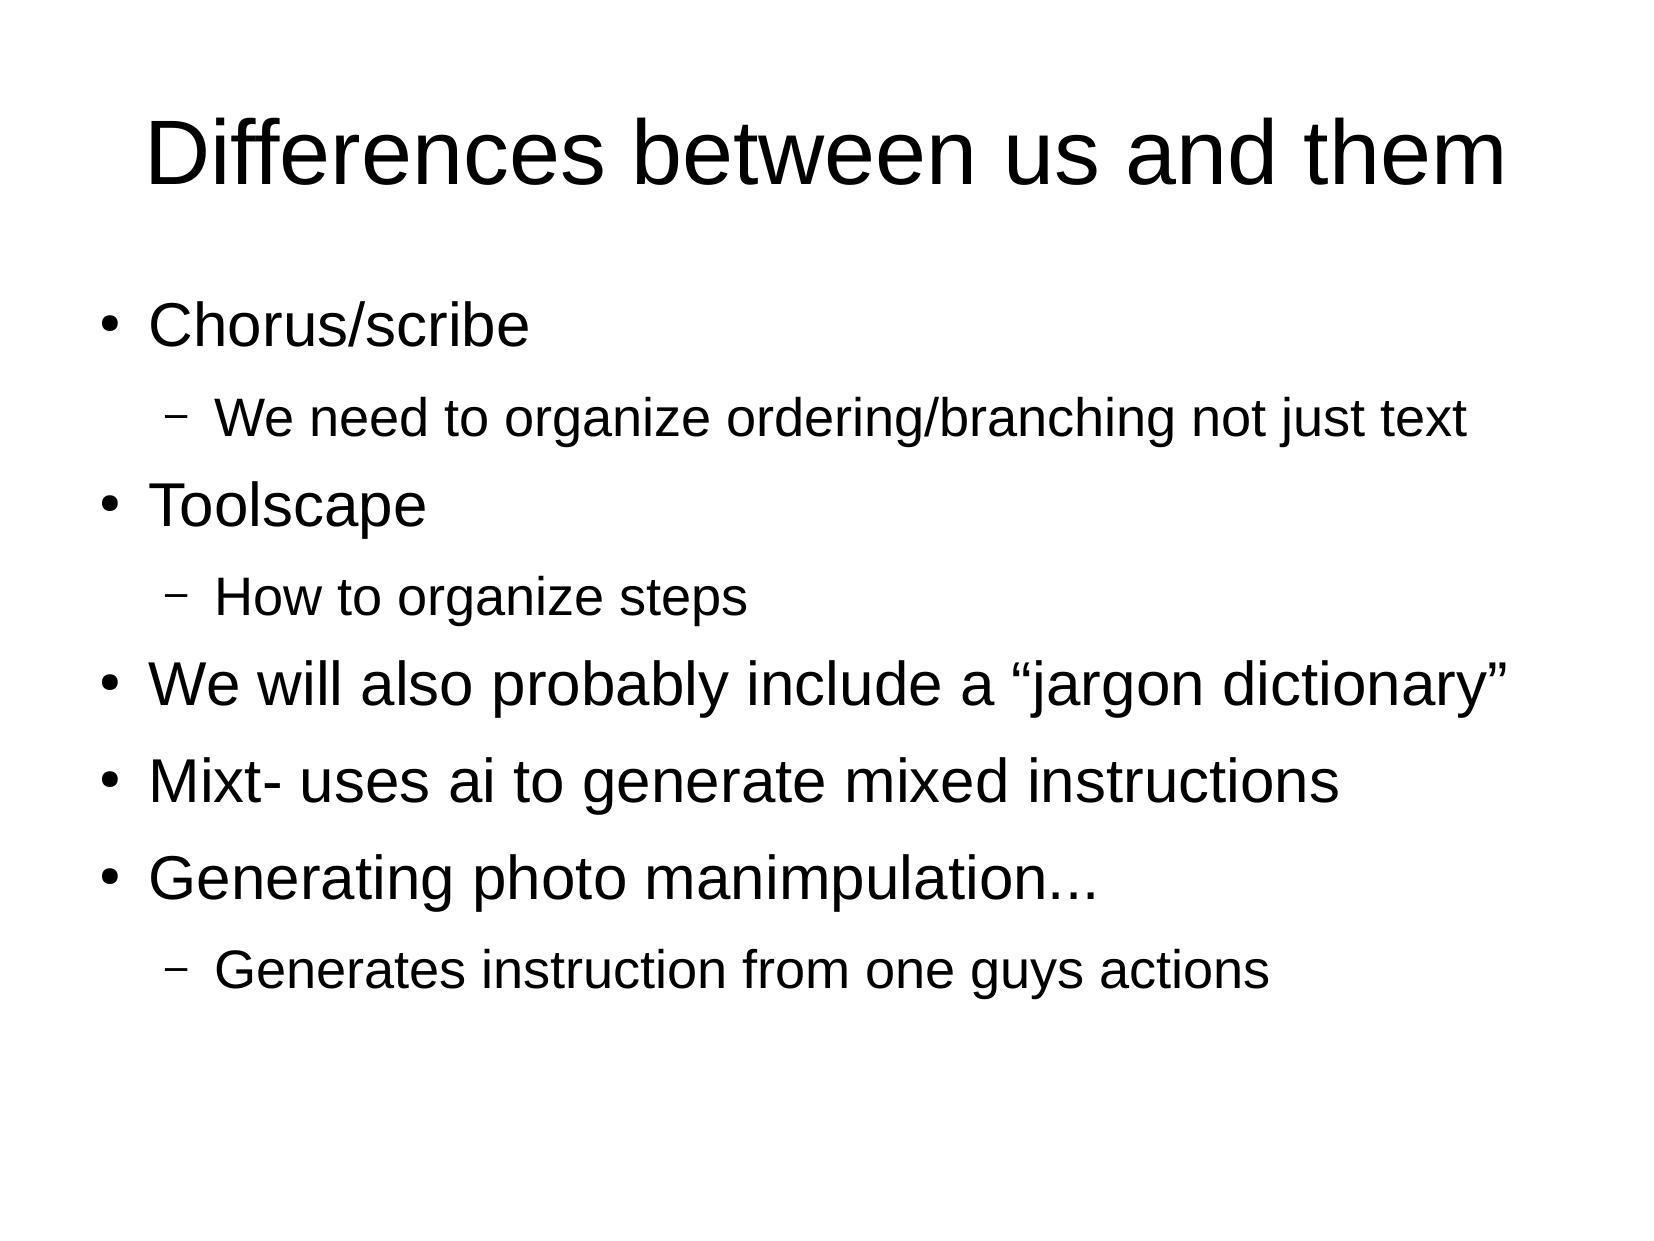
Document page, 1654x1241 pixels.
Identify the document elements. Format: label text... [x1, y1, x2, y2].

title Differences between us and them [82, 49, 1571, 257]
list Chorus/scribe We need to organize ordering/branching not just text Toolscape How to organize steps We will also probably include a “jargon dictionary” Mixt- uses ai to generate mixed instructions Generating photo manimpulation... Generates instruction from one guys actions [82, 290, 1571, 1010]
